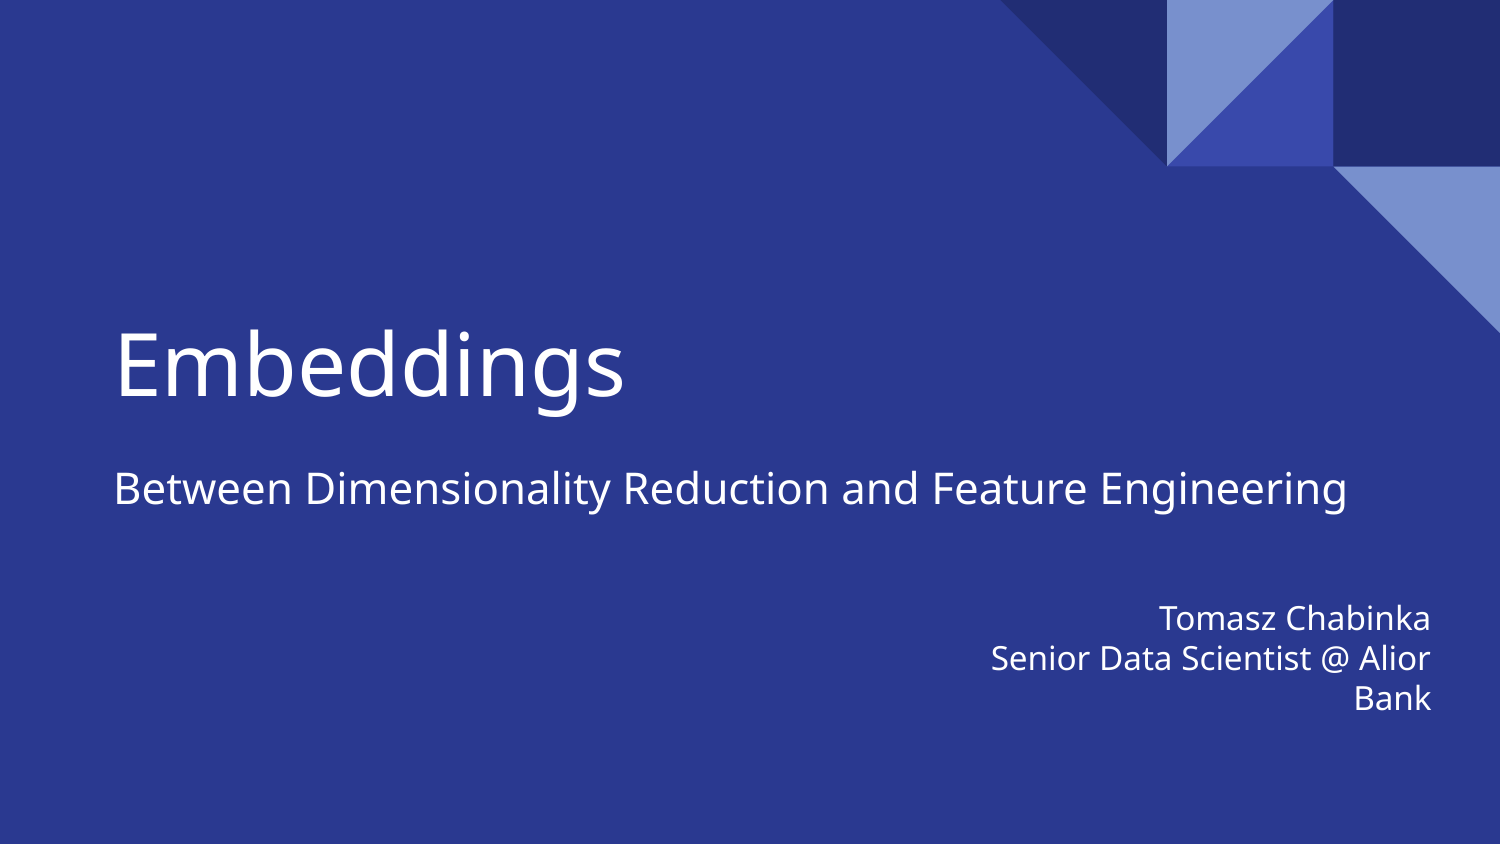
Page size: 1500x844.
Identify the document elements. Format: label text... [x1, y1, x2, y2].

title Embeddings [98, 291, 1447, 429]
subtitle Tomasz Chabinka Senior Data Scientist @ Alior Bank [895, 582, 1447, 698]
subtitle Between Dimensionality Reduction and Feature Engineering [98, 445, 1447, 517]
